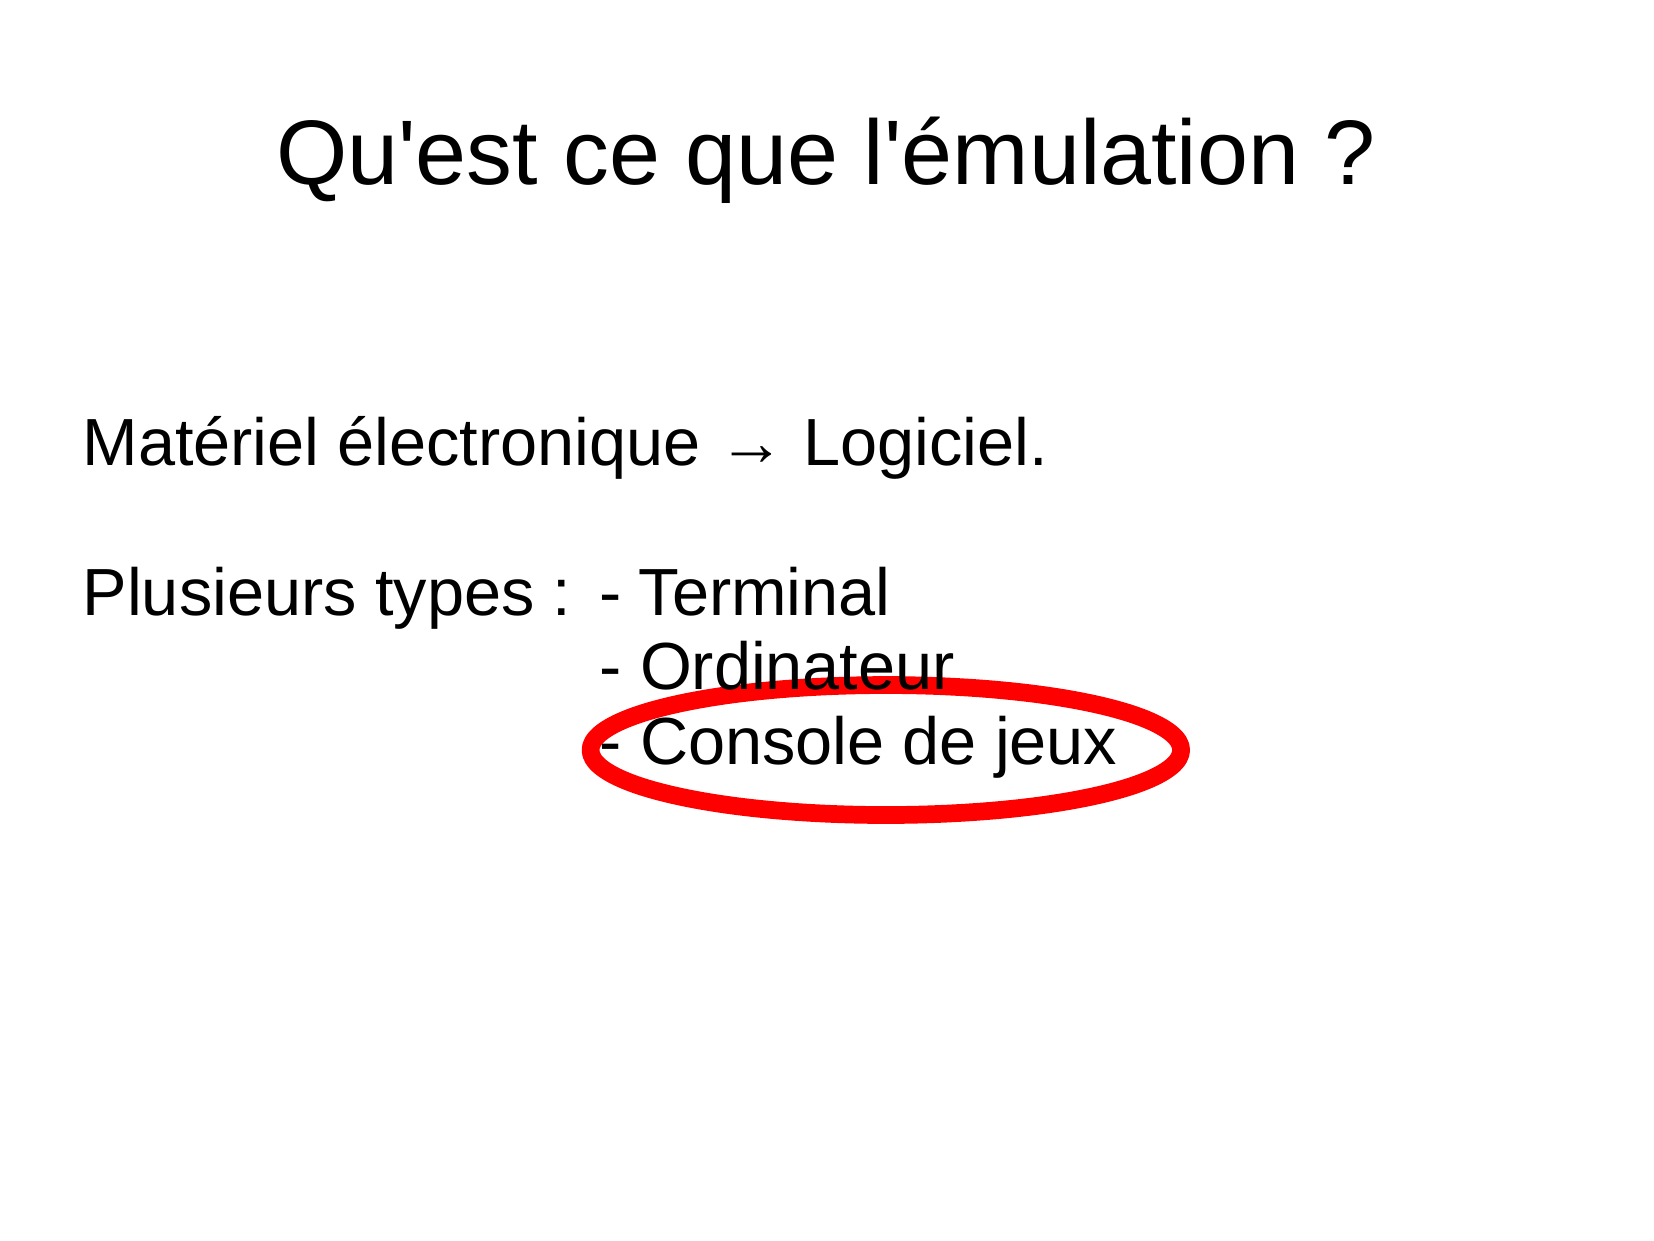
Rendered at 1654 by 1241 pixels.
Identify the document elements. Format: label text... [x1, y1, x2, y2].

title Qu'est ce que l'émulation ? [82, 49, 1571, 257]
subtitle Matériel électronique → Logiciel. Plusieurs types : - Terminal - Ordinateur - Console de jeux [82, 307, 1538, 1027]
